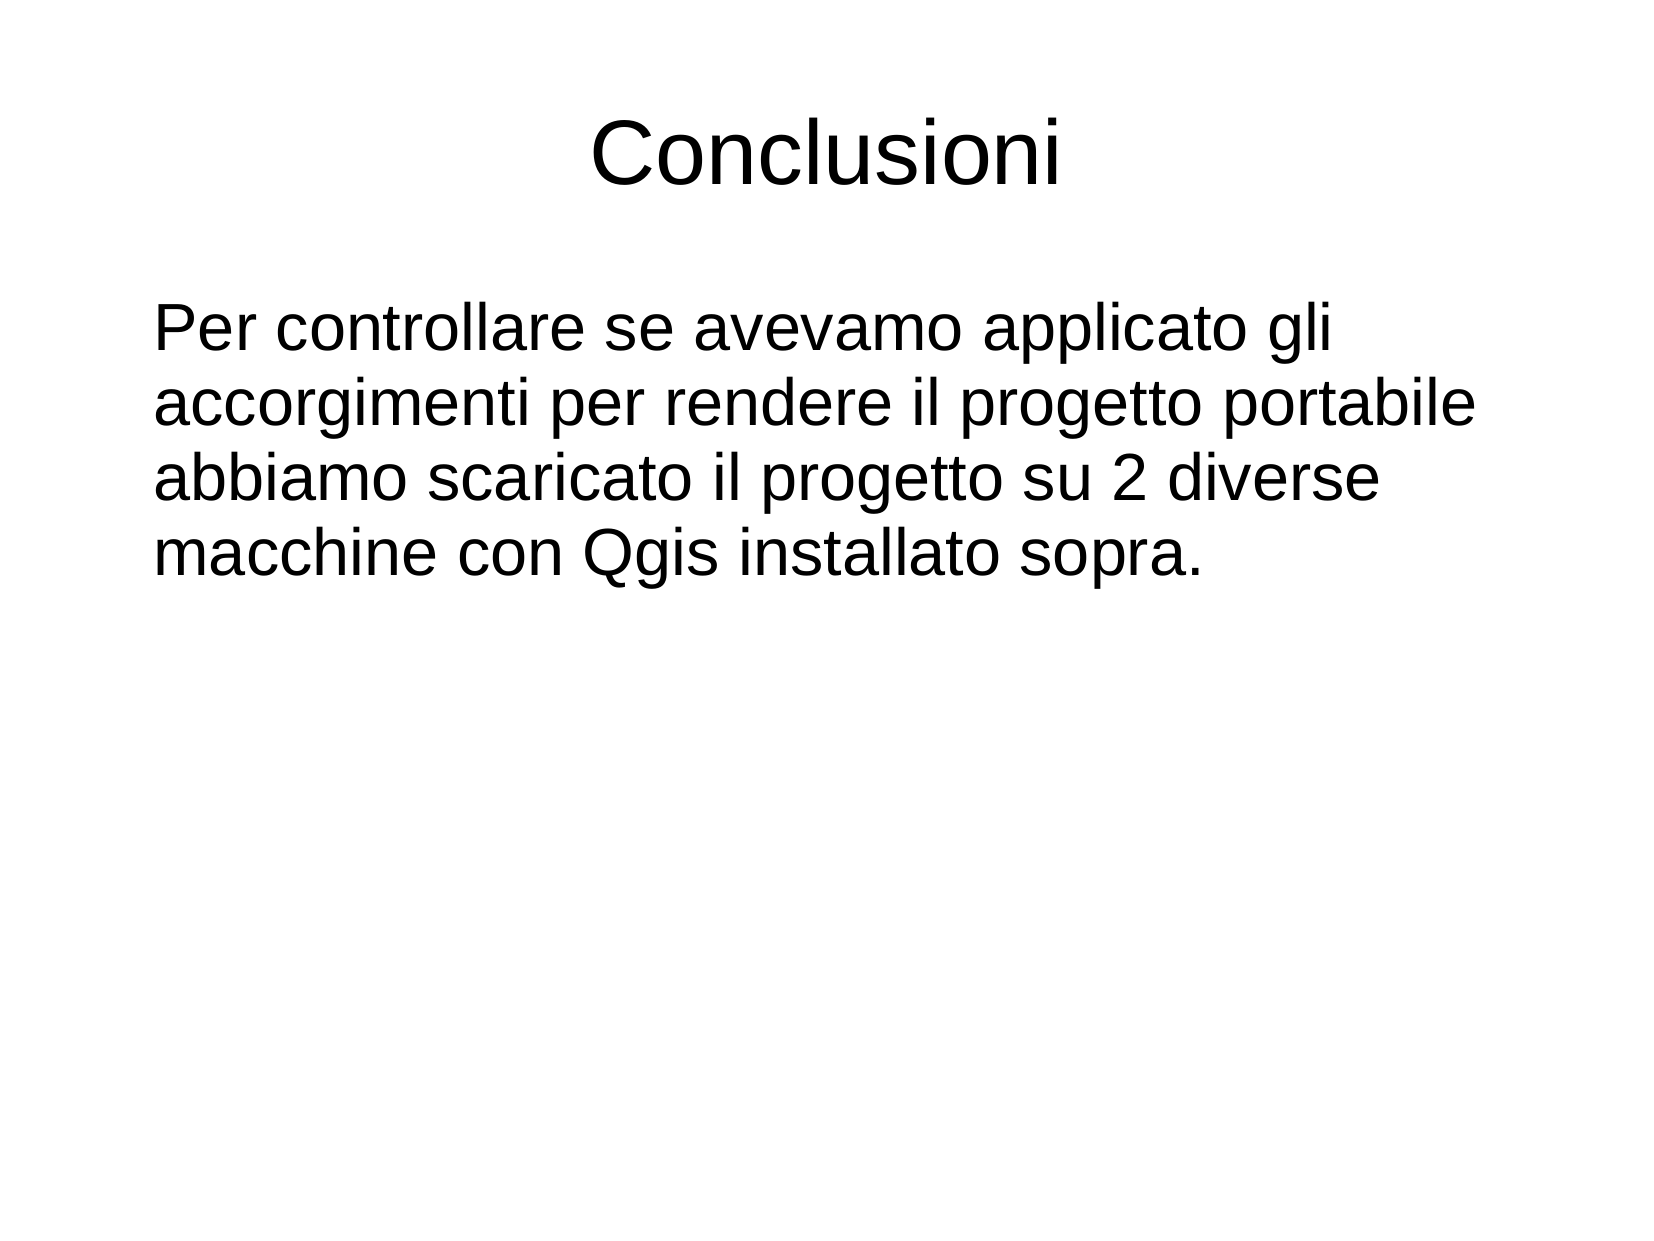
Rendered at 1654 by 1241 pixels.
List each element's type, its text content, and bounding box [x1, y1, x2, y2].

list Per controllare se avevamo applicato gli accorgimenti per rendere il progetto portabile abbiamo scaricato il progetto su 2 diverse macchine con Qgis installato sopra. [82, 290, 1571, 1010]
title Conclusioni [82, 49, 1571, 257]
